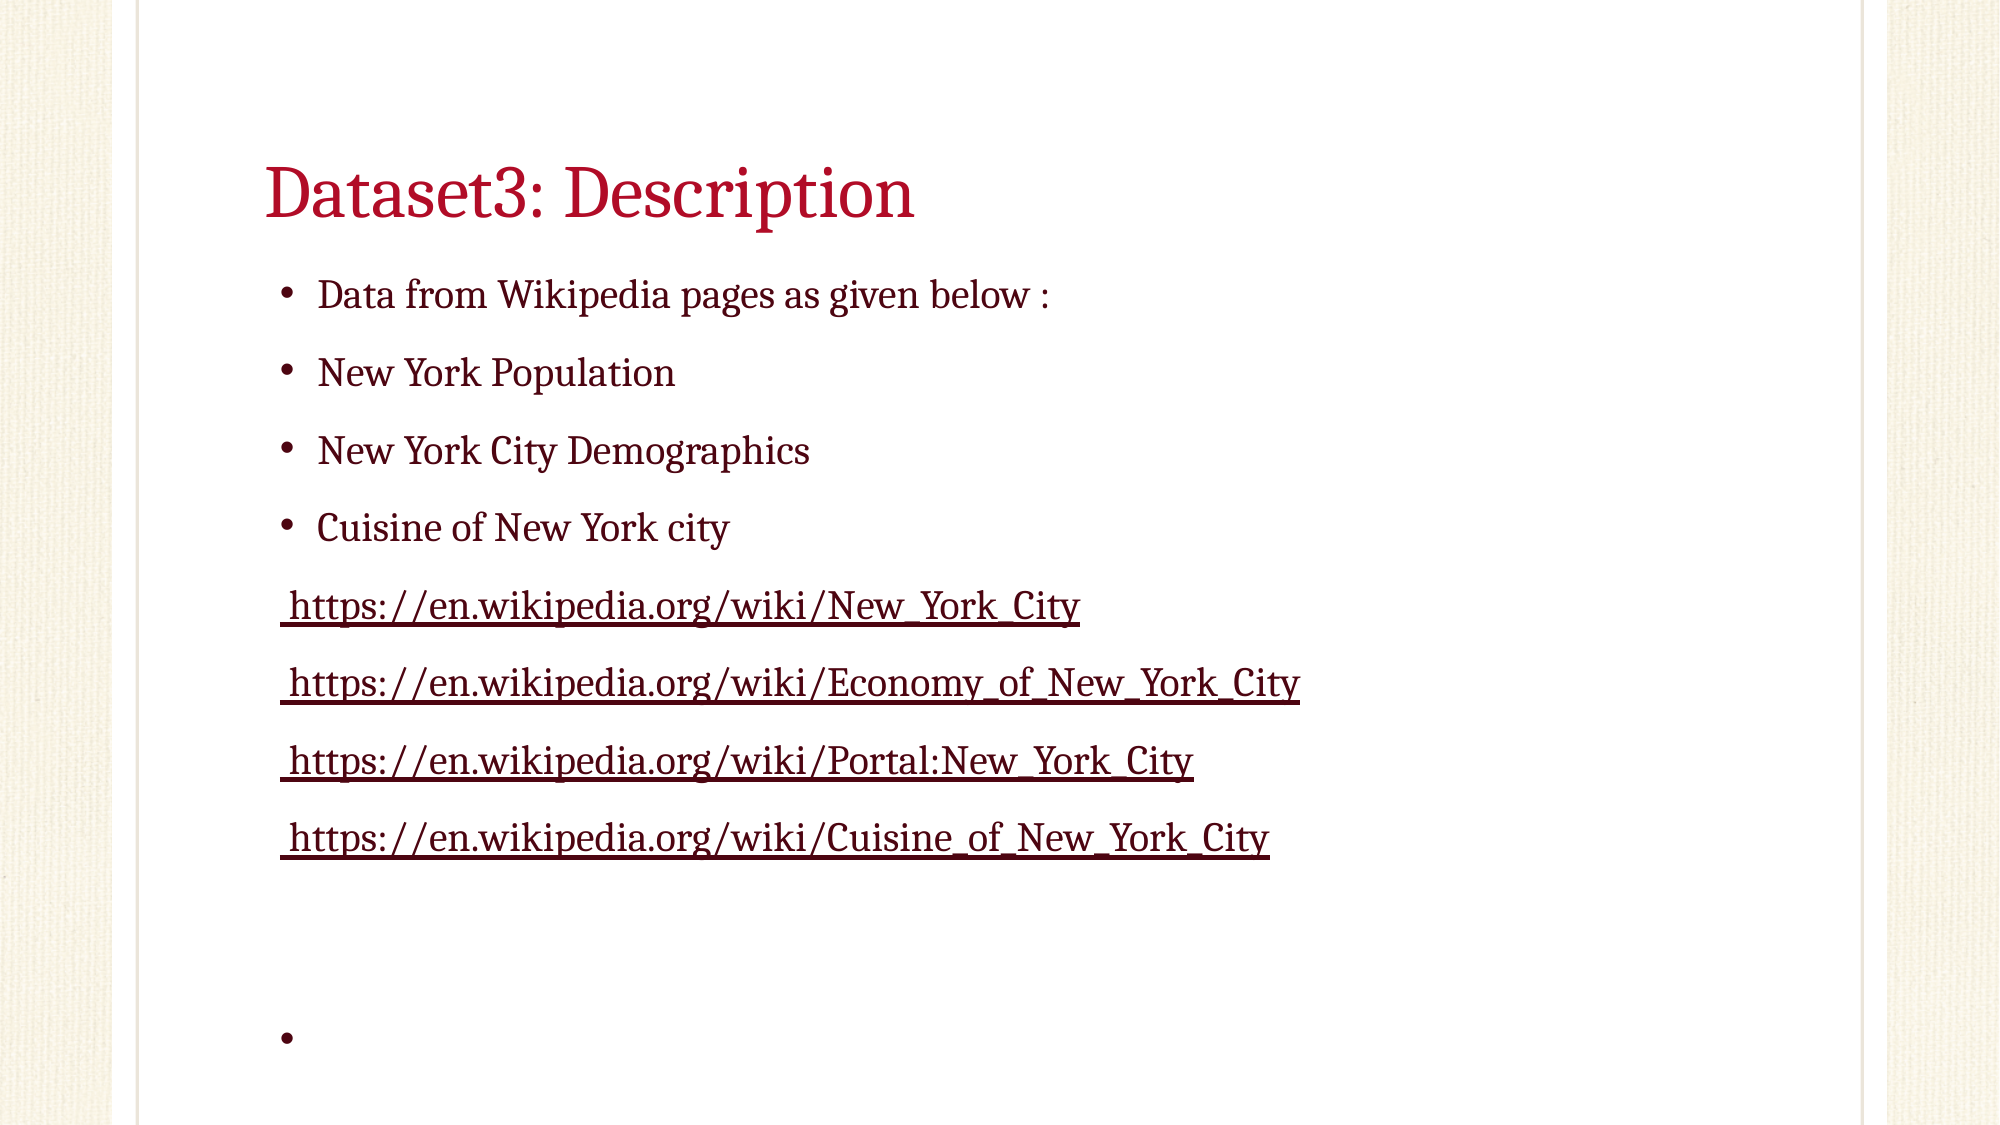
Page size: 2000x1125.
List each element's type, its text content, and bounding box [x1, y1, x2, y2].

title Dataset3: Description [249, 52, 1750, 240]
list Data from Wikipedia pages as given below : New York Population New York City Demographics Cuisine of New York city https://en.wikipedia.org/wiki/New_York_City https://en.wikipedia.org/wiki/Economy_of_New_York_City https://en.wikipedia.org/wiki/Portal:New_York_City https://en.wikipedia.org/wiki/Cuisine_of_New_York_City [249, 269, 1750, 1013]
